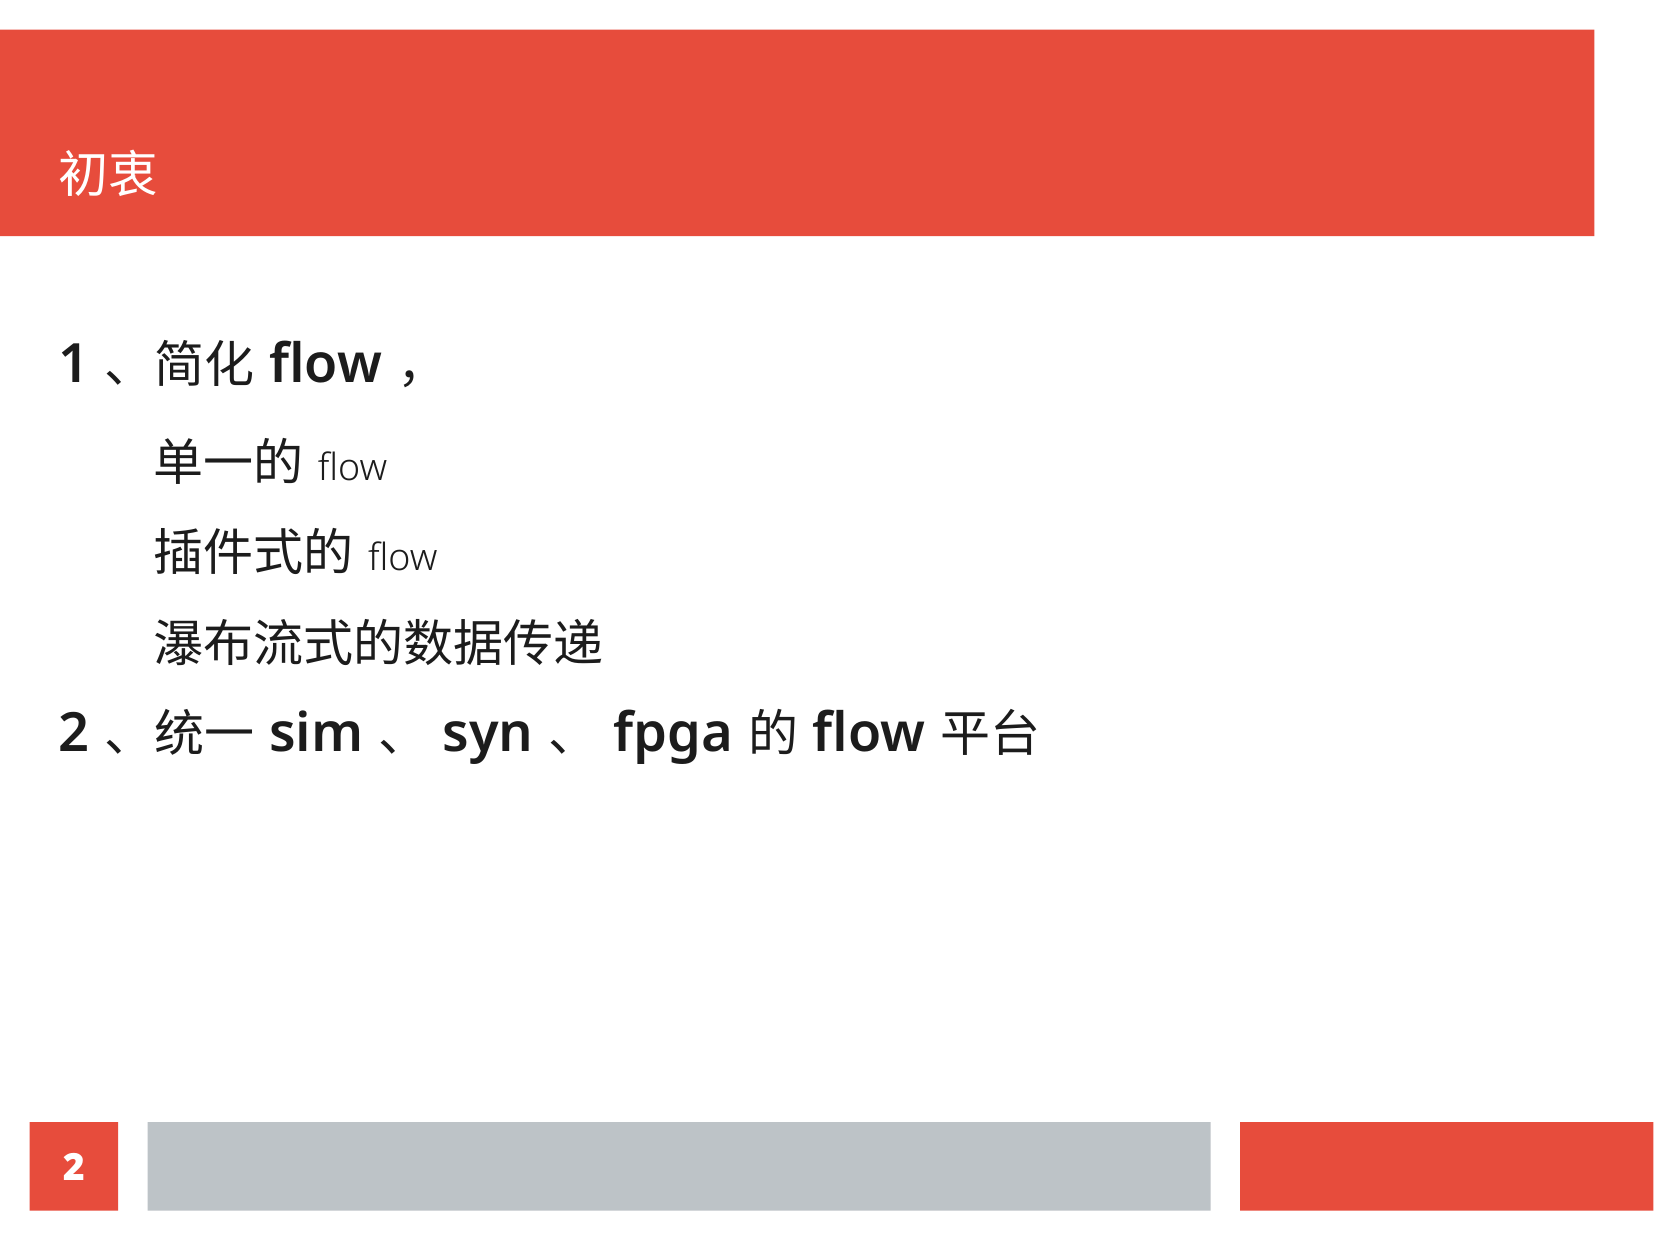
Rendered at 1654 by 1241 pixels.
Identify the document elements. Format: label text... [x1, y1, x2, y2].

title 初衷 [59, 59, 1595, 207]
list 1、简化flow， 单一的flow 插件式的flow 瀑布流式的数据传递 2、统一sim、syn、fpga的flow平台 [59, 324, 1565, 1093]
